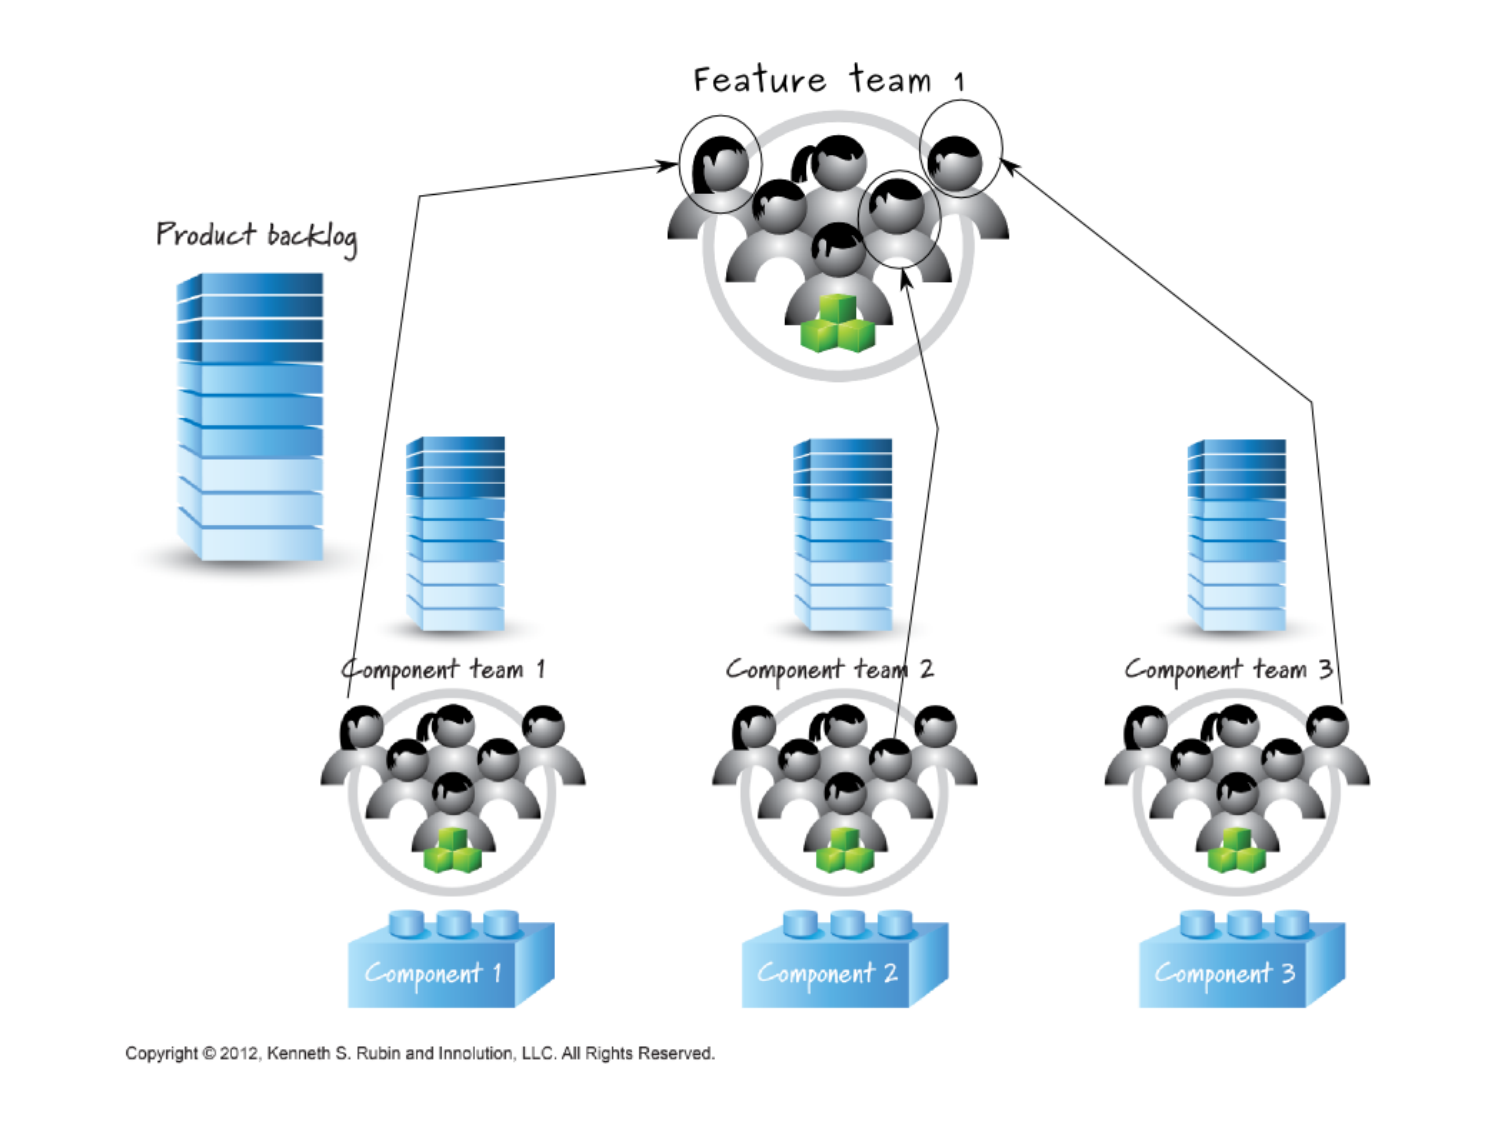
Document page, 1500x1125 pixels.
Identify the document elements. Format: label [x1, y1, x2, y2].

picture [122, 54, 1378, 1071]
